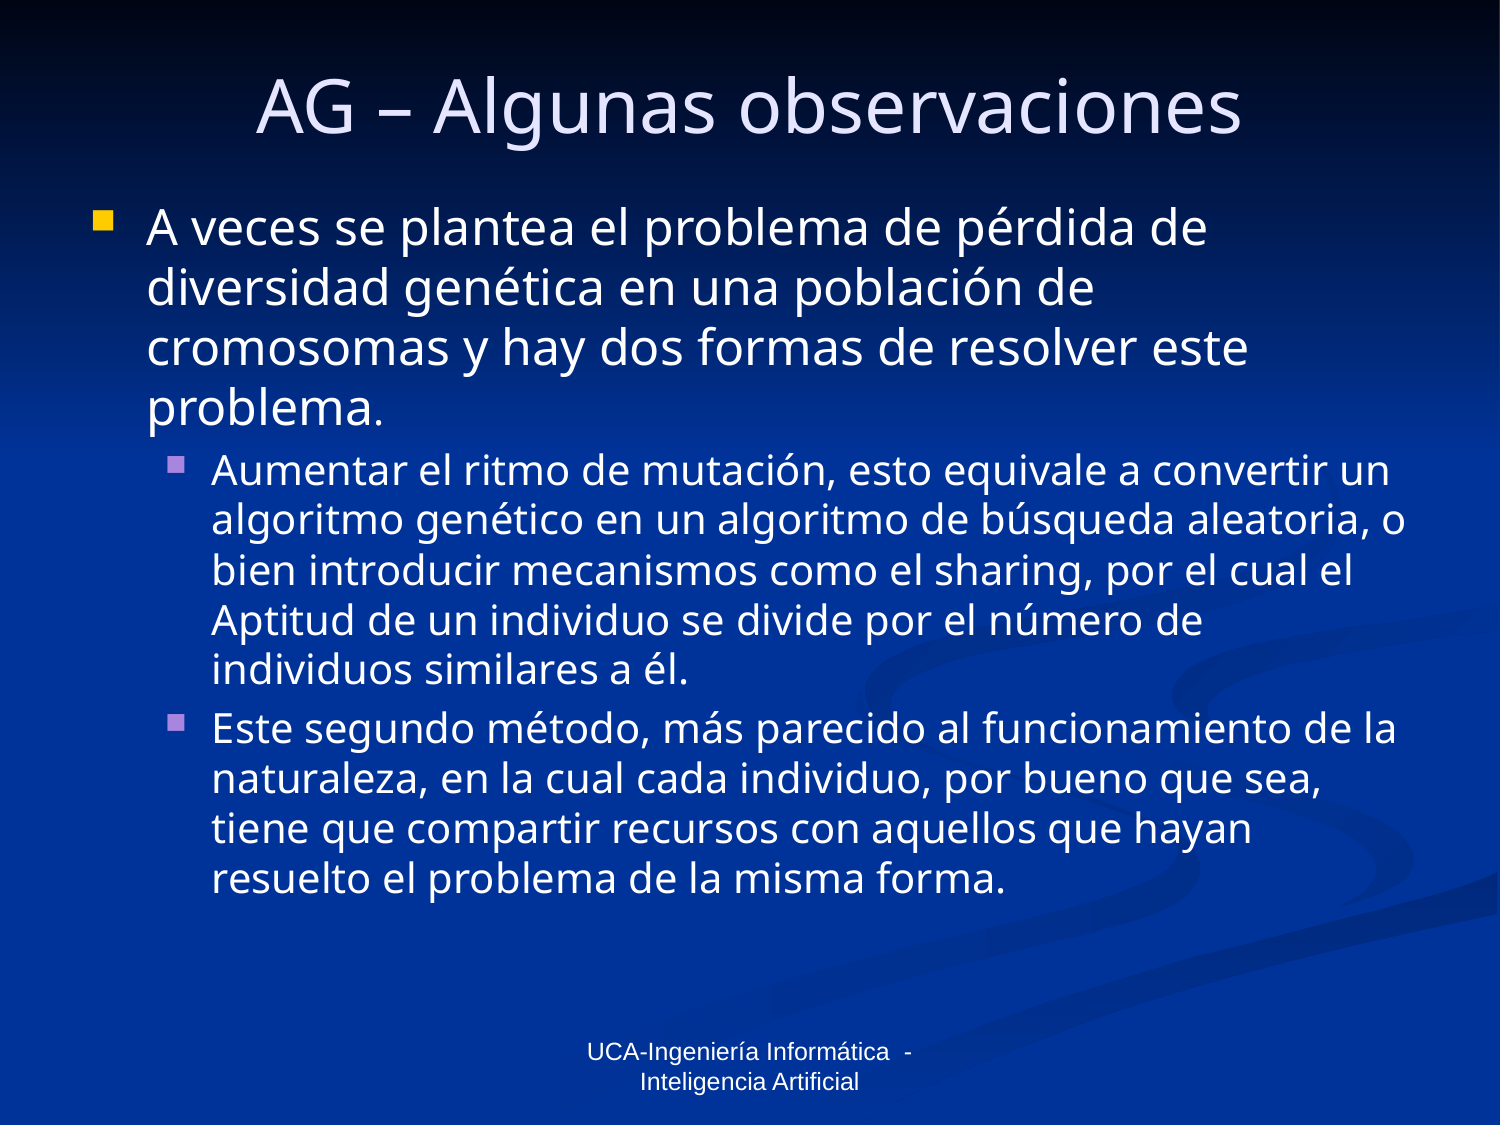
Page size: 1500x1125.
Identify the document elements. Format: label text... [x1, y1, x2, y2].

list A veces se plantea el problema de pérdida de diversidad genética en una población de cromosomas y hay dos formas de resolver este problema. Aumentar el ritmo de mutación, esto equivale a convertir un algoritmo genético en un algoritmo de búsqueda aleatoria, o bien introducir mecanismos como el sharing, por el cual el Aptitud de un individuo se divide por el número de individuos similares a él. Este segundo método, más parecido al funcionamiento de la naturaleza, en la cual cada individuo, por bueno que sea, tiene que compartir recursos con aquellos que hayan resuelto el problema de la misma forma. [75, 187, 1425, 1005]
title AG – Algunas observaciones [75, 45, 1425, 163]
footer UCA-Ingeniería Informática - Inteligencia Artificial [512, 1025, 988, 1104]
